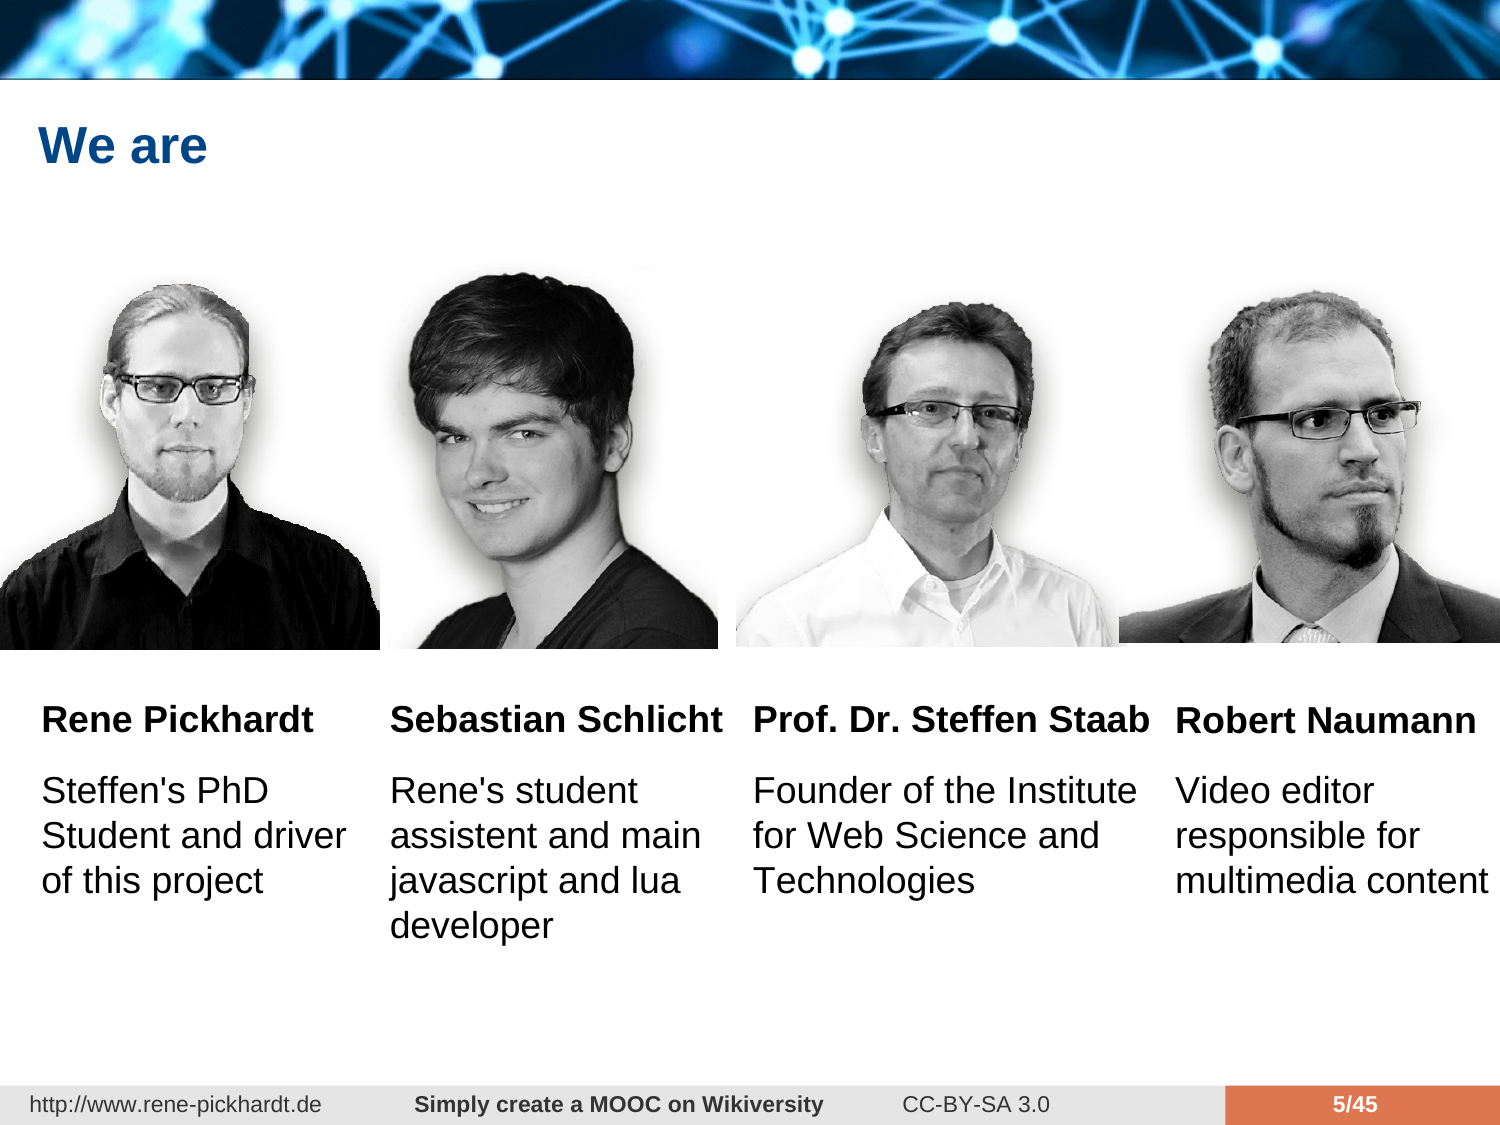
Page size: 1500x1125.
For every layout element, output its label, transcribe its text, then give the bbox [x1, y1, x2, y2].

picture [0, 224, 718, 650]
text_box Robert Naumann [1160, 688, 1500, 748]
text_box Rene's student assistent and main javascript and lua developer [375, 758, 756, 954]
text_box Rene Pickhardt [26, 687, 390, 748]
text_box Steffen's PhD Student and driver of this project [26, 758, 375, 909]
picture [0, 0, 1500, 80]
text_box Prof. Dr. Steffen Staab [738, 687, 1170, 748]
title We are [23, 112, 1500, 187]
text_box Sebastian Schlicht [375, 688, 738, 748]
text_box Founder of the Institute for Web Science and Technologies [738, 758, 1170, 909]
picture [736, 221, 1500, 647]
text_box Video editor responsible for multimedia content [1160, 759, 1500, 909]
